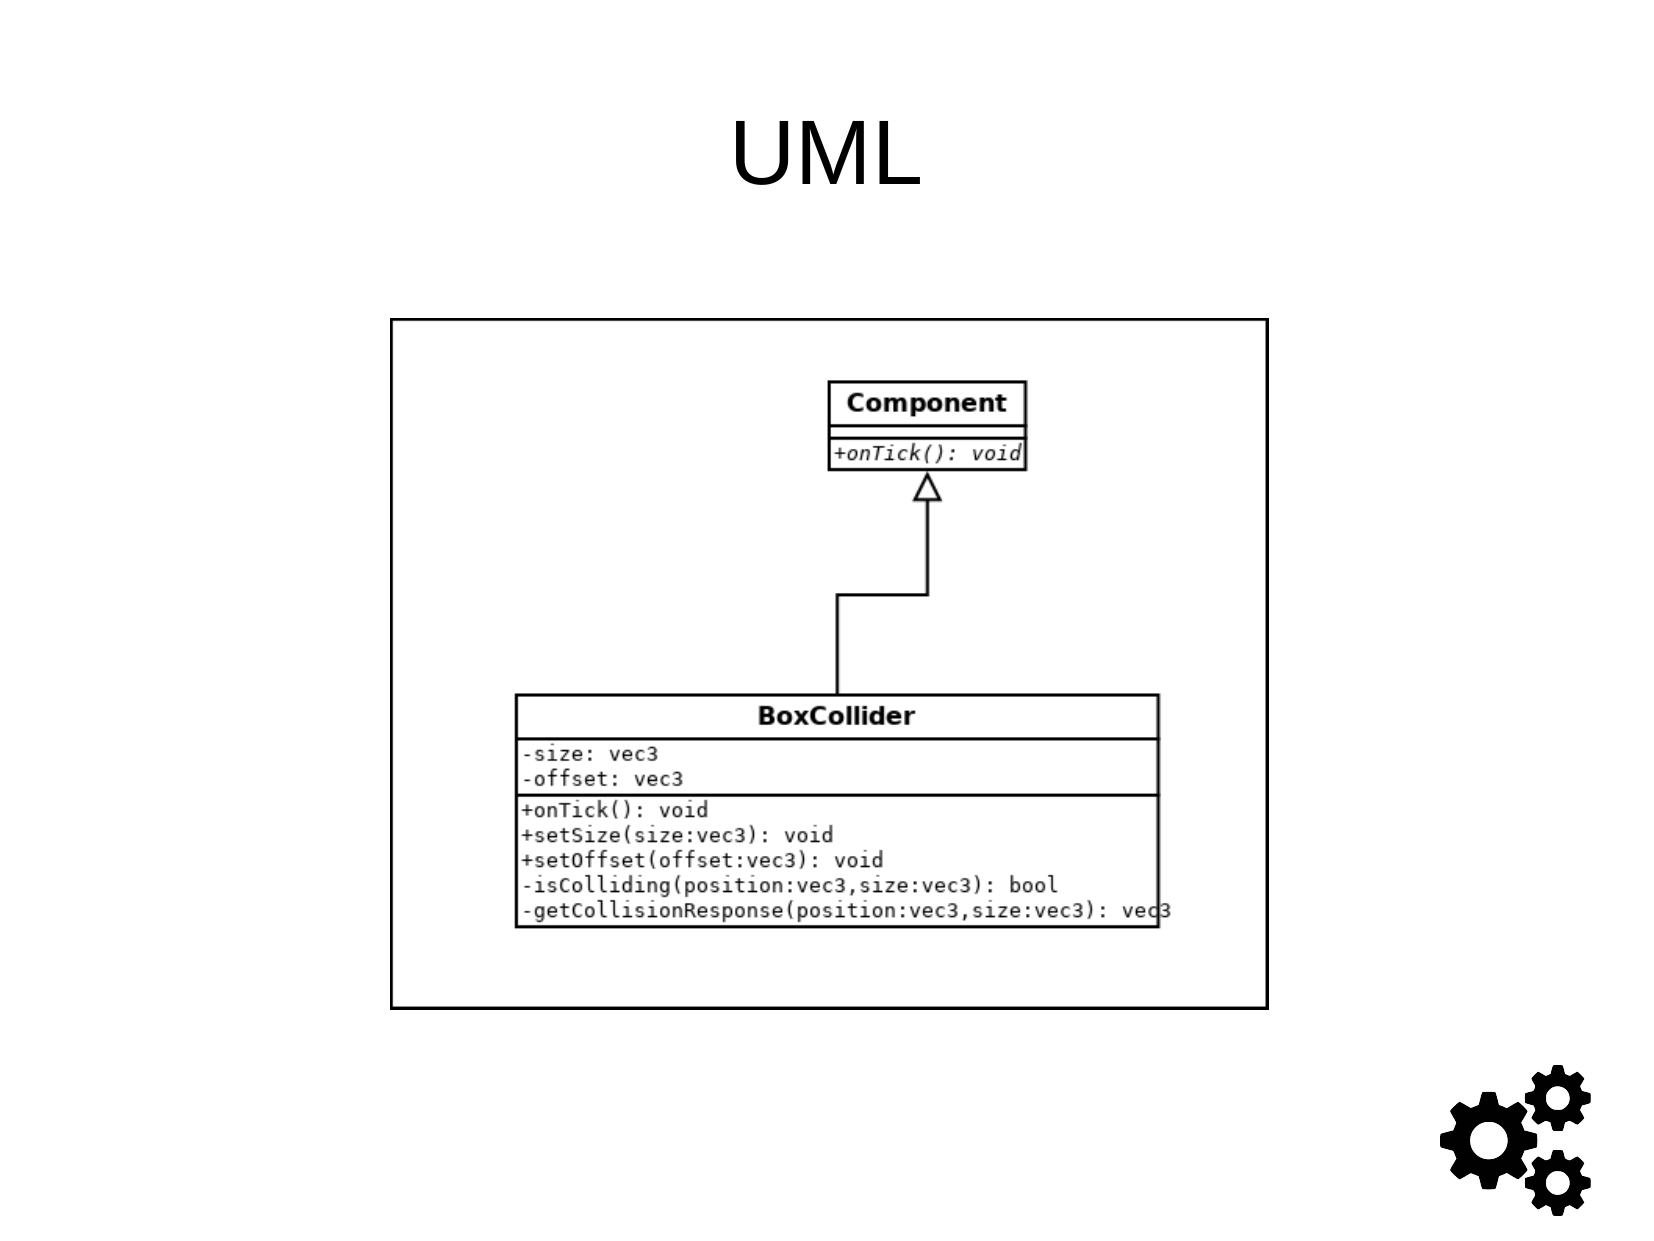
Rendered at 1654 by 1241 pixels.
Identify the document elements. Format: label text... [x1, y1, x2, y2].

picture [1440, 1065, 1591, 1216]
title UML [82, 49, 1571, 257]
picture [390, 318, 1269, 1010]
